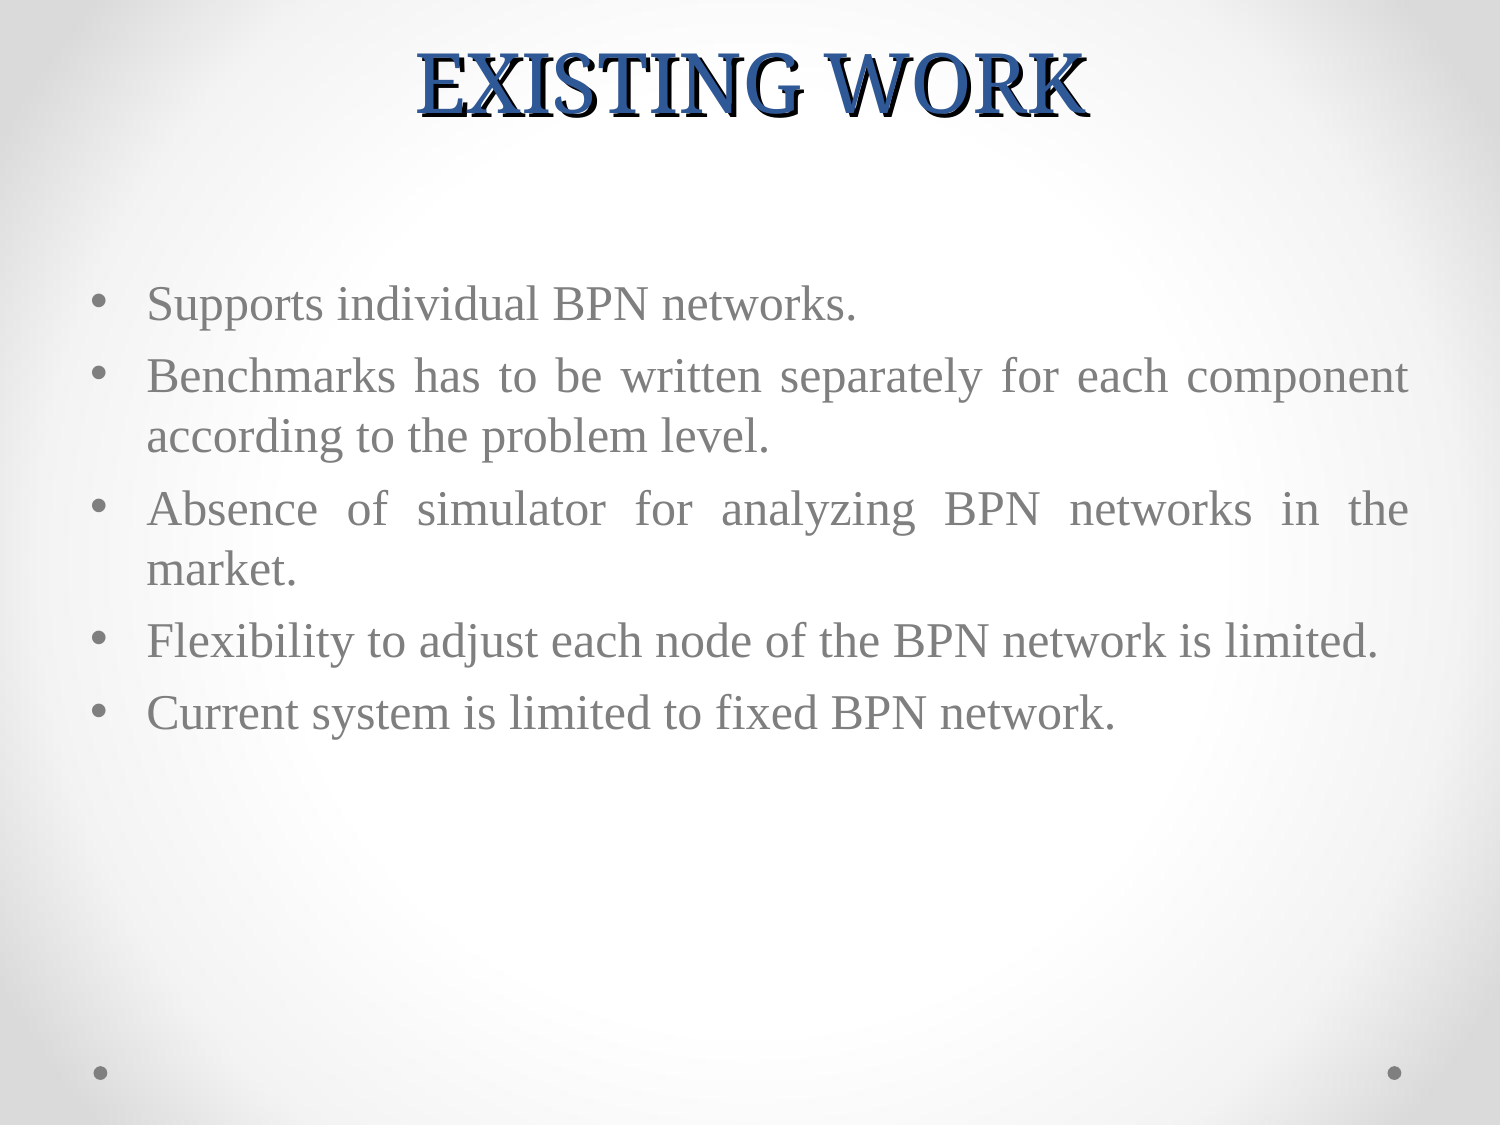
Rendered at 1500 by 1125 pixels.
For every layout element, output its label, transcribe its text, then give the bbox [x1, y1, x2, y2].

picture [0, 0, 1500, 1125]
list Supports individual BPN networks. Benchmarks has to be written separately for each component according to the problem level. Absence of simulator for analyzing BPN networks in the market. Flexibility to adjust each node of the BPN network is limited. Current system is limited to fixed BPN network. [75, 262, 1426, 1006]
title EXISTING WORK [75, 0, 1426, 138]
